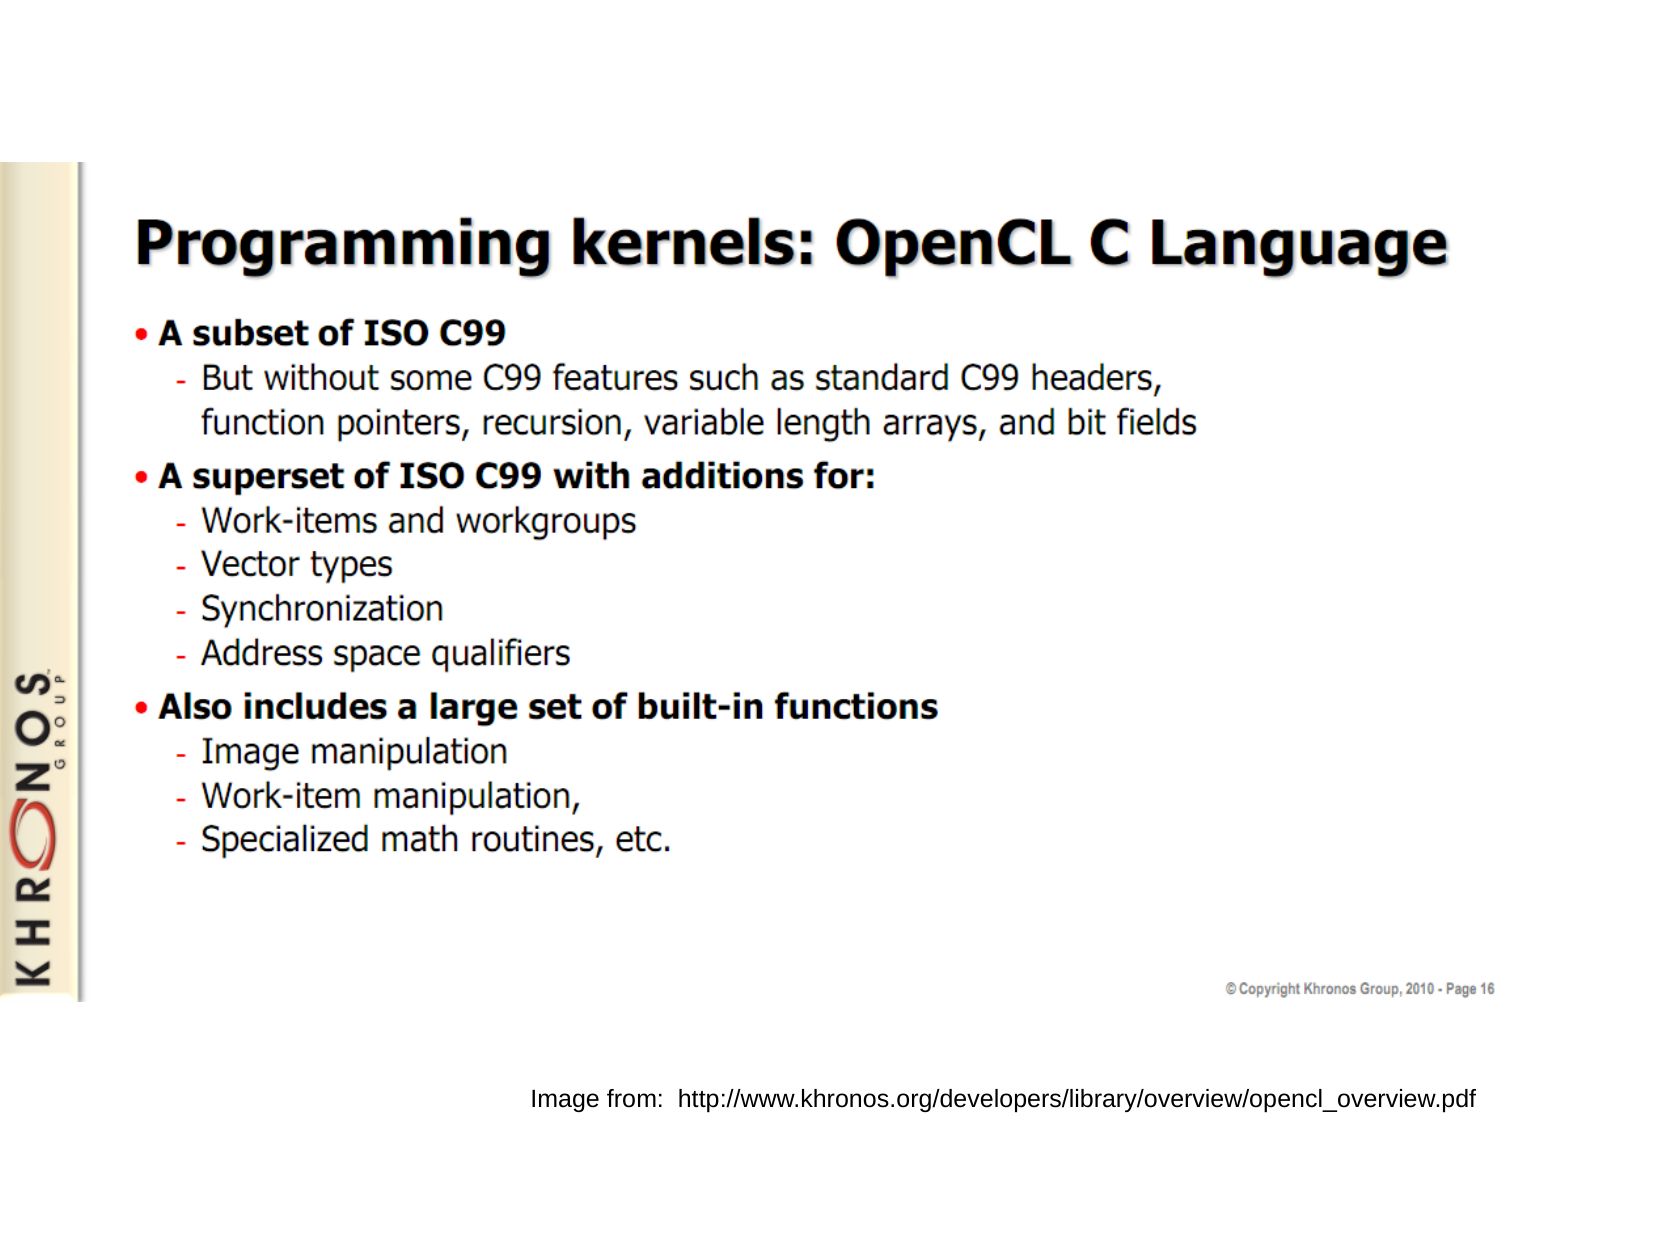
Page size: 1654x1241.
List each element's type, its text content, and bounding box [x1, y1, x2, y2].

text_box Image from: http://www.khronos.org/developers/library/overview/opencl_overview.pdf [0, 1074, 1501, 1121]
picture [0, 162, 1501, 1002]
